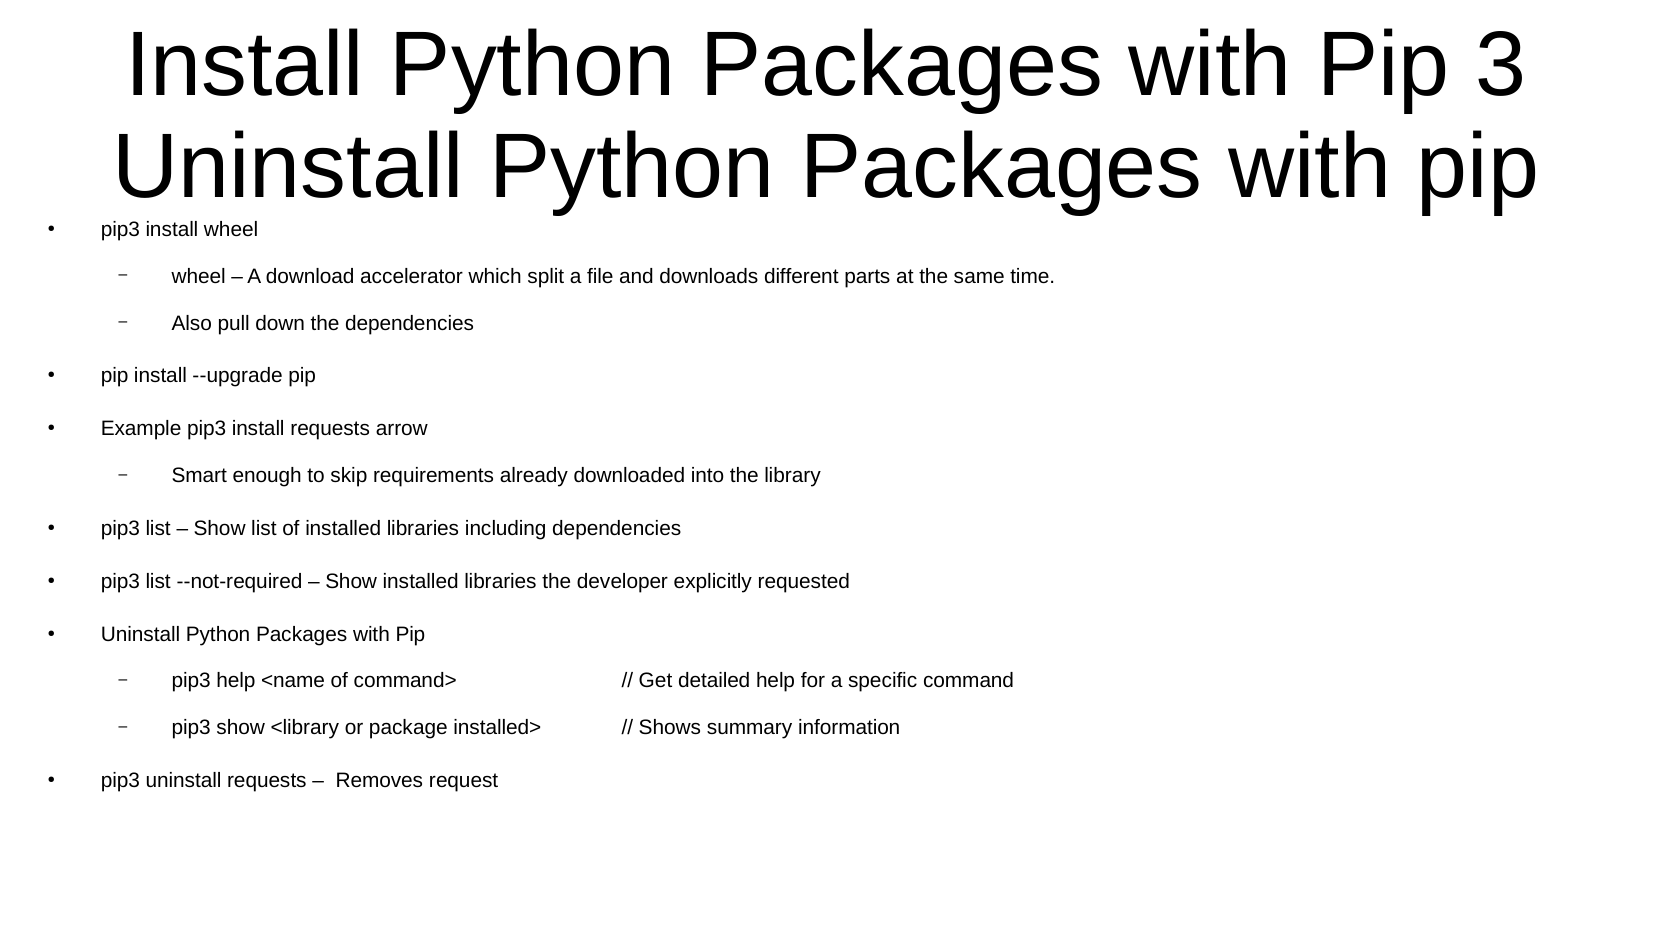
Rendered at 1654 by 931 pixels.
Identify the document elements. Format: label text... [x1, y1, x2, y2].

title Install Python Packages with Pip 3 Uninstall Python Packages with pip [82, 12, 1571, 217]
list pip3 install wheel wheel – A download accelerator which split a file and downloads different parts at the same time. Also pull down the dependencies pip install --upgrade pip Example pip3 install requests arrow Smart enough to skip requirements already downloaded into the library pip3 list – Show list of installed libraries including dependencies pip3 list --not-required – Show installed libraries the developer explicitly requested Uninstall Python Packages with Pip pip3 help <name of command> // Get detailed help for a specific command pip3 show <library or package installed> // Shows summary information pip3 uninstall requests – Removes request [30, 217, 1571, 901]
